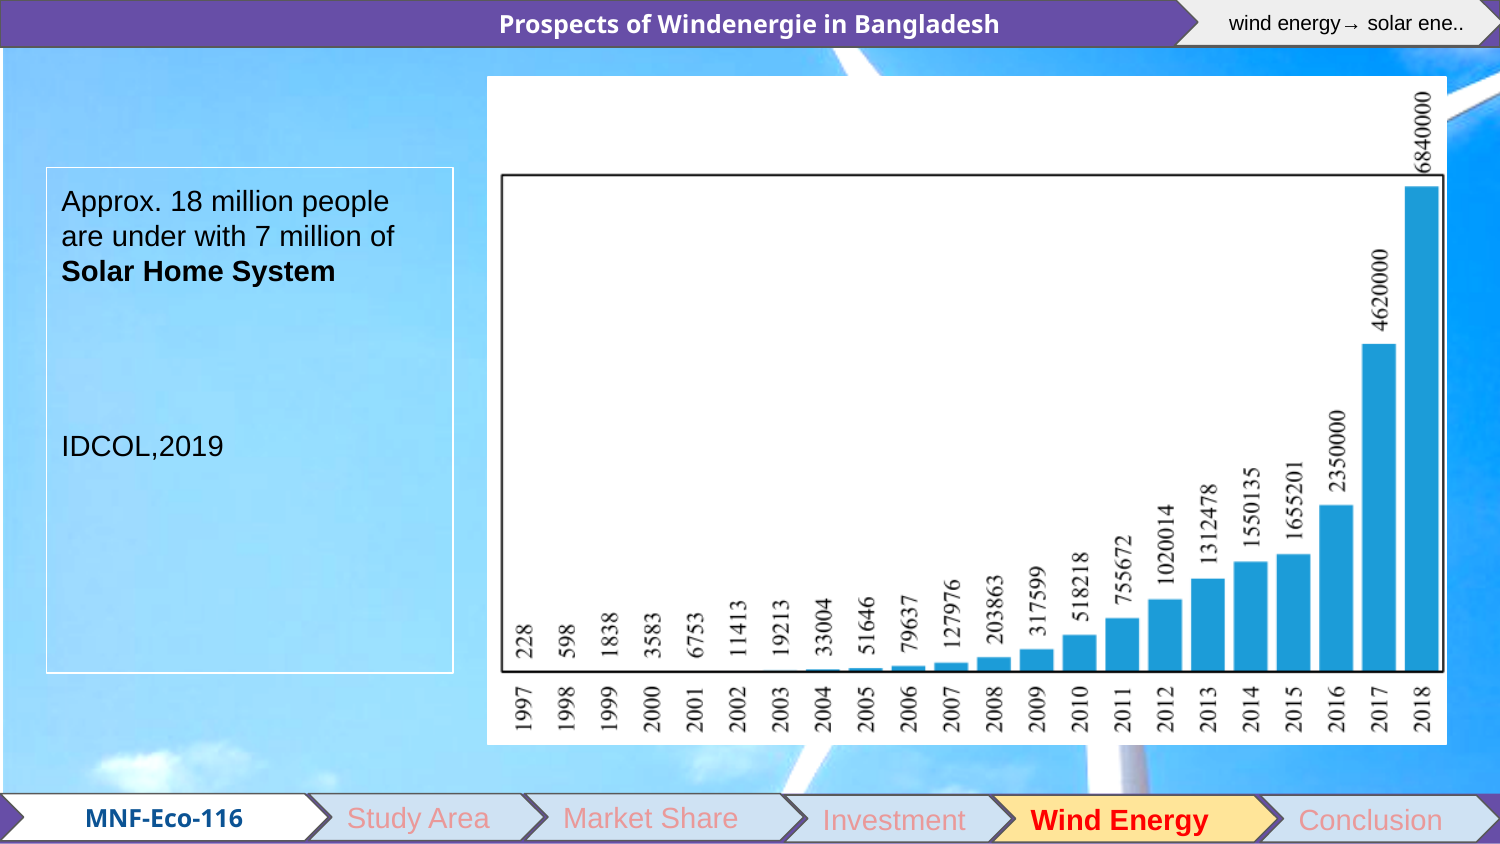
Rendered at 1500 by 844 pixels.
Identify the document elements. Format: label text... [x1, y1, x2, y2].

text_box Study Area [308, 793, 545, 841]
picture [2, 48, 1500, 793]
text_box Prospects of Windenergie in Bangladesh [0, 0, 1500, 48]
text_box Market Share [524, 793, 804, 841]
text_box MNF-Eco-116 [0, 793, 329, 841]
text_box Wind Energy [992, 795, 1278, 843]
text_box [0, 795, 22, 839]
text_box [0, 793, 1500, 844]
text_box wind energy→ solar ene.. [1174, 0, 1500, 46]
text_box Investment [784, 795, 1013, 843]
text_box Conclusion [1259, 795, 1500, 843]
text_box Approx. 18 million people are under with 7 million of Solar Home System IDCOL,2019 [46, 167, 454, 674]
